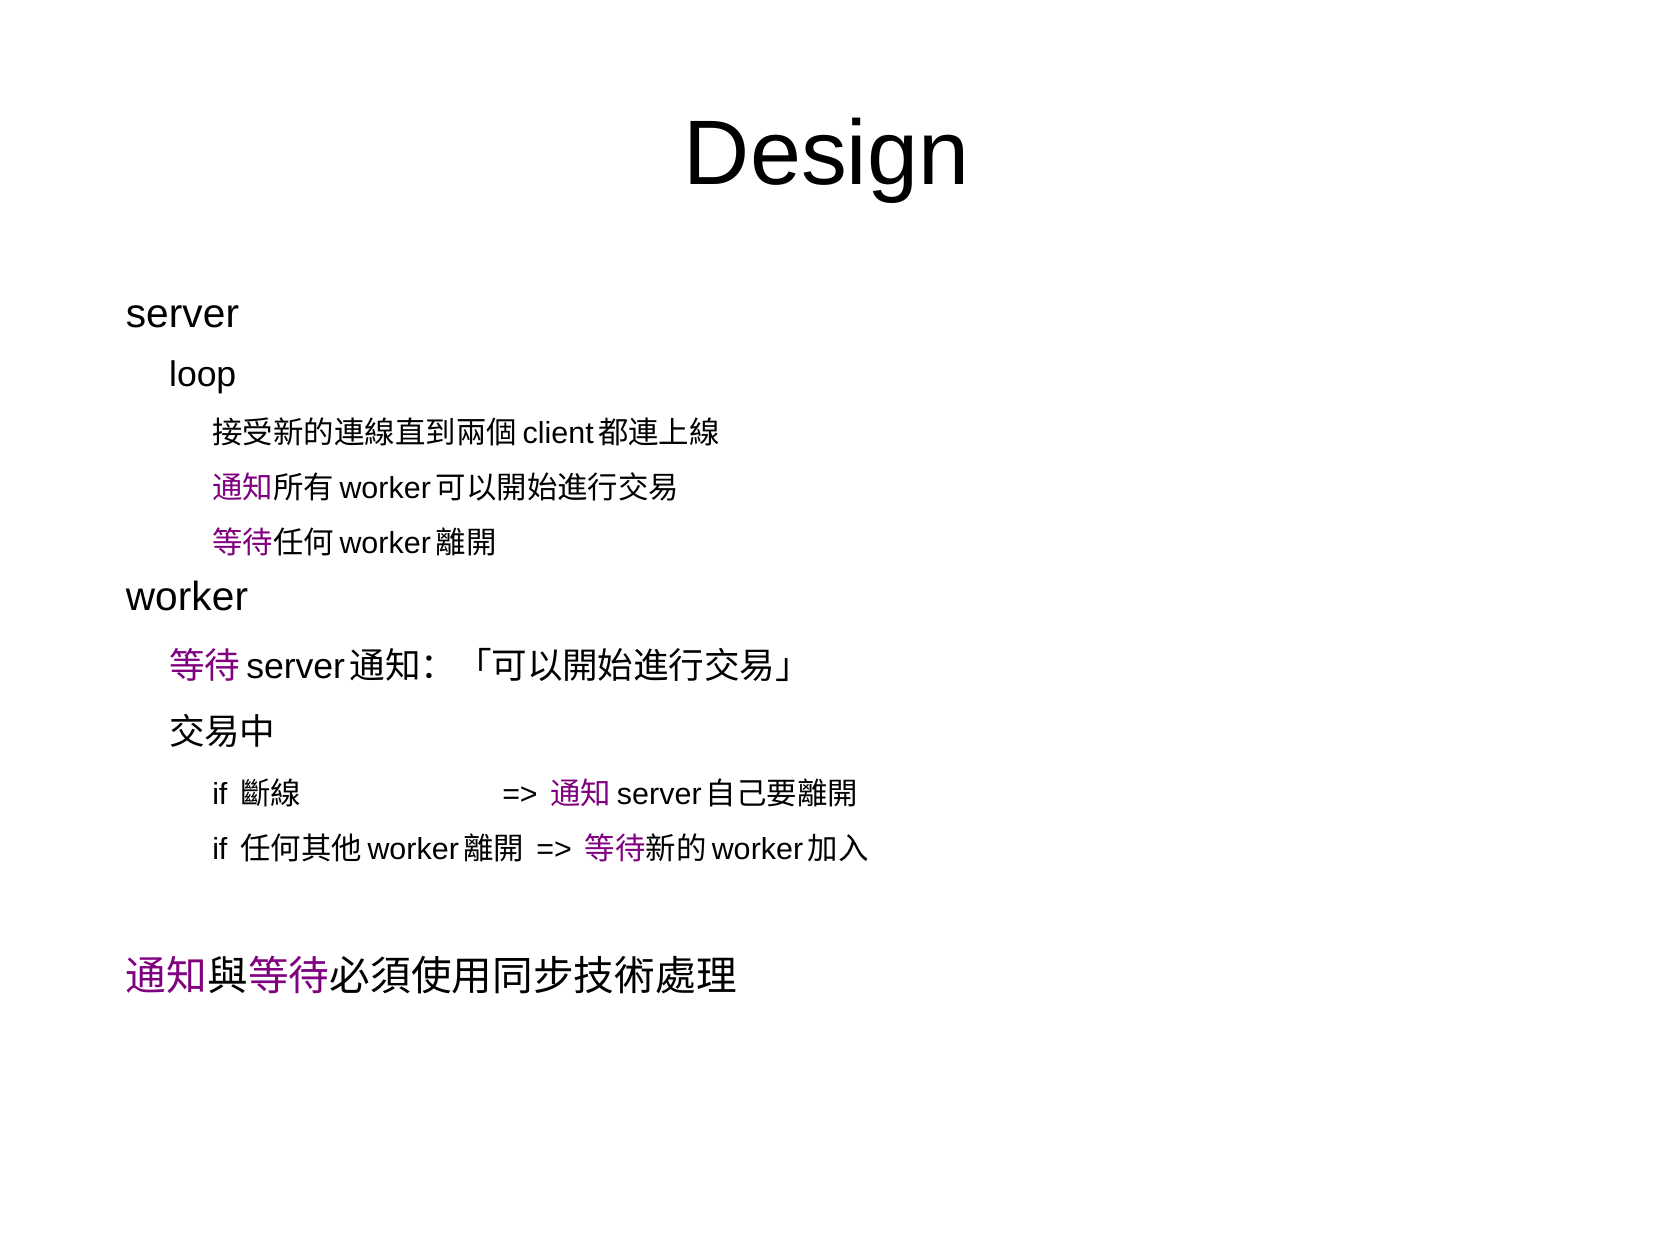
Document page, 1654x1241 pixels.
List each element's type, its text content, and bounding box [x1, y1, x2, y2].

list server loop 接受新的連線直到兩個client都連上線 通知所有worker可以開始進行交易 等待任何worker離開 worker 等待server通知：「可以開始進行交易」 交易中 if 斷線 => 通知server自己要離開 if 任何其他worker離開 => 等待新的worker加入 通知與等待必須使用同步技術處理 [82, 290, 1571, 1010]
title Design [82, 49, 1571, 257]
